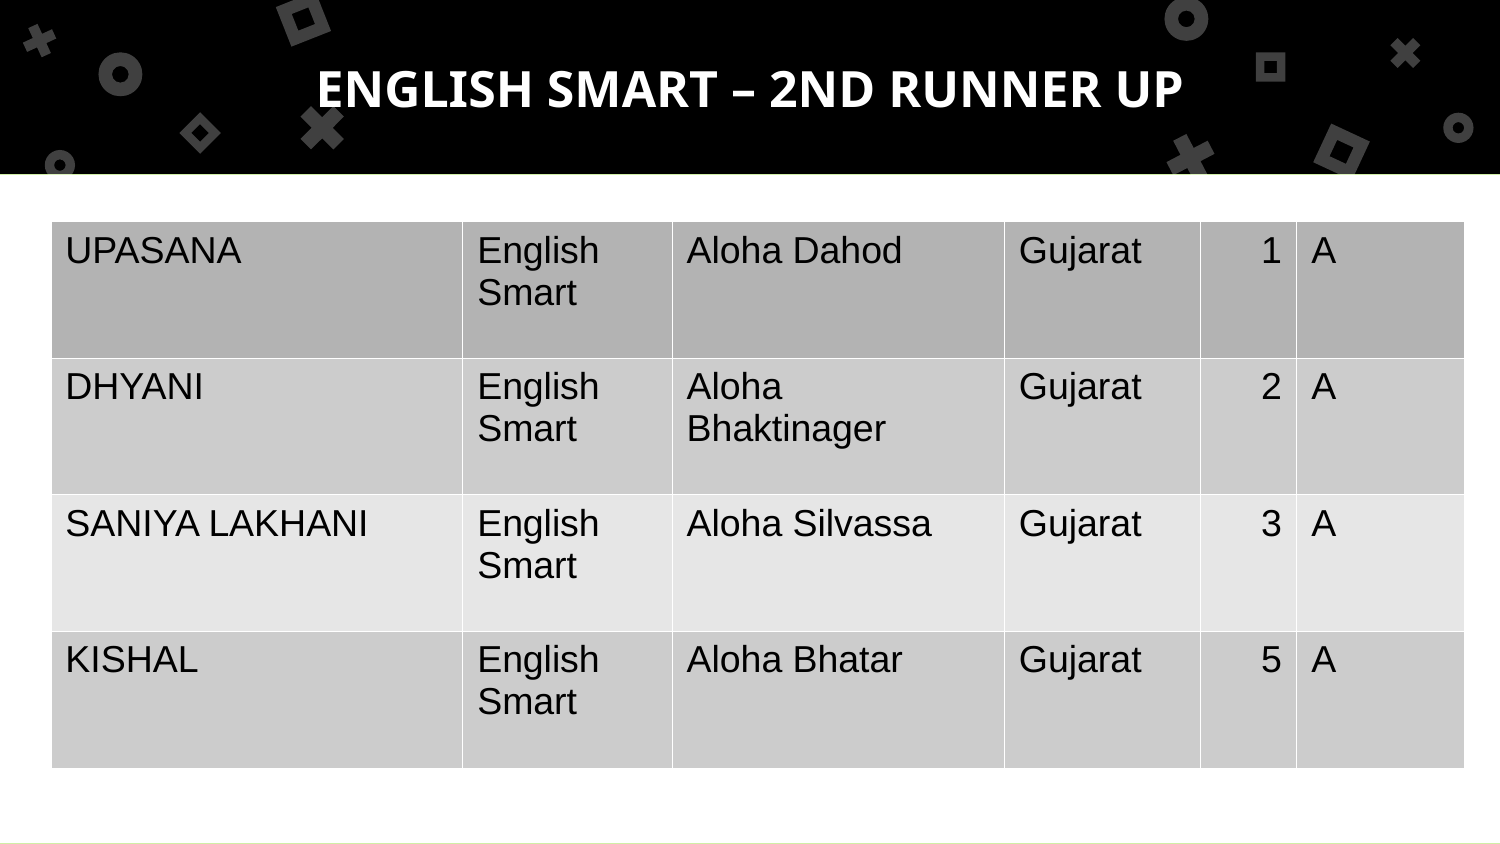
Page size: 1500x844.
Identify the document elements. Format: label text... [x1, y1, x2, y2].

table_cell Gujarat [1005, 359, 1200, 494]
table_cell SANIYA LAKHANI [52, 495, 462, 631]
table_header UPASANA [52, 222, 462, 358]
table_cell Aloha Bhatar [673, 632, 1004, 768]
table_cell Aloha Bhaktinager [673, 359, 1004, 494]
table_header Gujarat [1005, 222, 1200, 358]
text_box ENGLISH SMART – 2ND RUNNER UP [75, 0, 1425, 175]
table_cell 3 [1201, 495, 1296, 631]
table_cell KISHAL [52, 632, 462, 768]
table_cell DHYANI [52, 359, 462, 494]
table_cell English Smart [463, 632, 672, 768]
table_header English Smart [463, 222, 672, 358]
table_cell Gujarat [1005, 495, 1200, 631]
table_cell Gujarat [1005, 632, 1200, 768]
table_cell English Smart [463, 495, 672, 631]
table_cell English Smart [463, 359, 672, 494]
table_cell Aloha Silvassa [673, 495, 1004, 631]
table_header A [1297, 222, 1464, 358]
table_cell A [1297, 359, 1464, 494]
table_cell 5 [1201, 632, 1296, 768]
table_header Aloha Dahod [673, 222, 1004, 358]
table_cell A [1297, 495, 1464, 631]
table_header 1 [1201, 222, 1296, 358]
table_cell 2 [1201, 359, 1296, 494]
table_cell A [1297, 632, 1464, 768]
